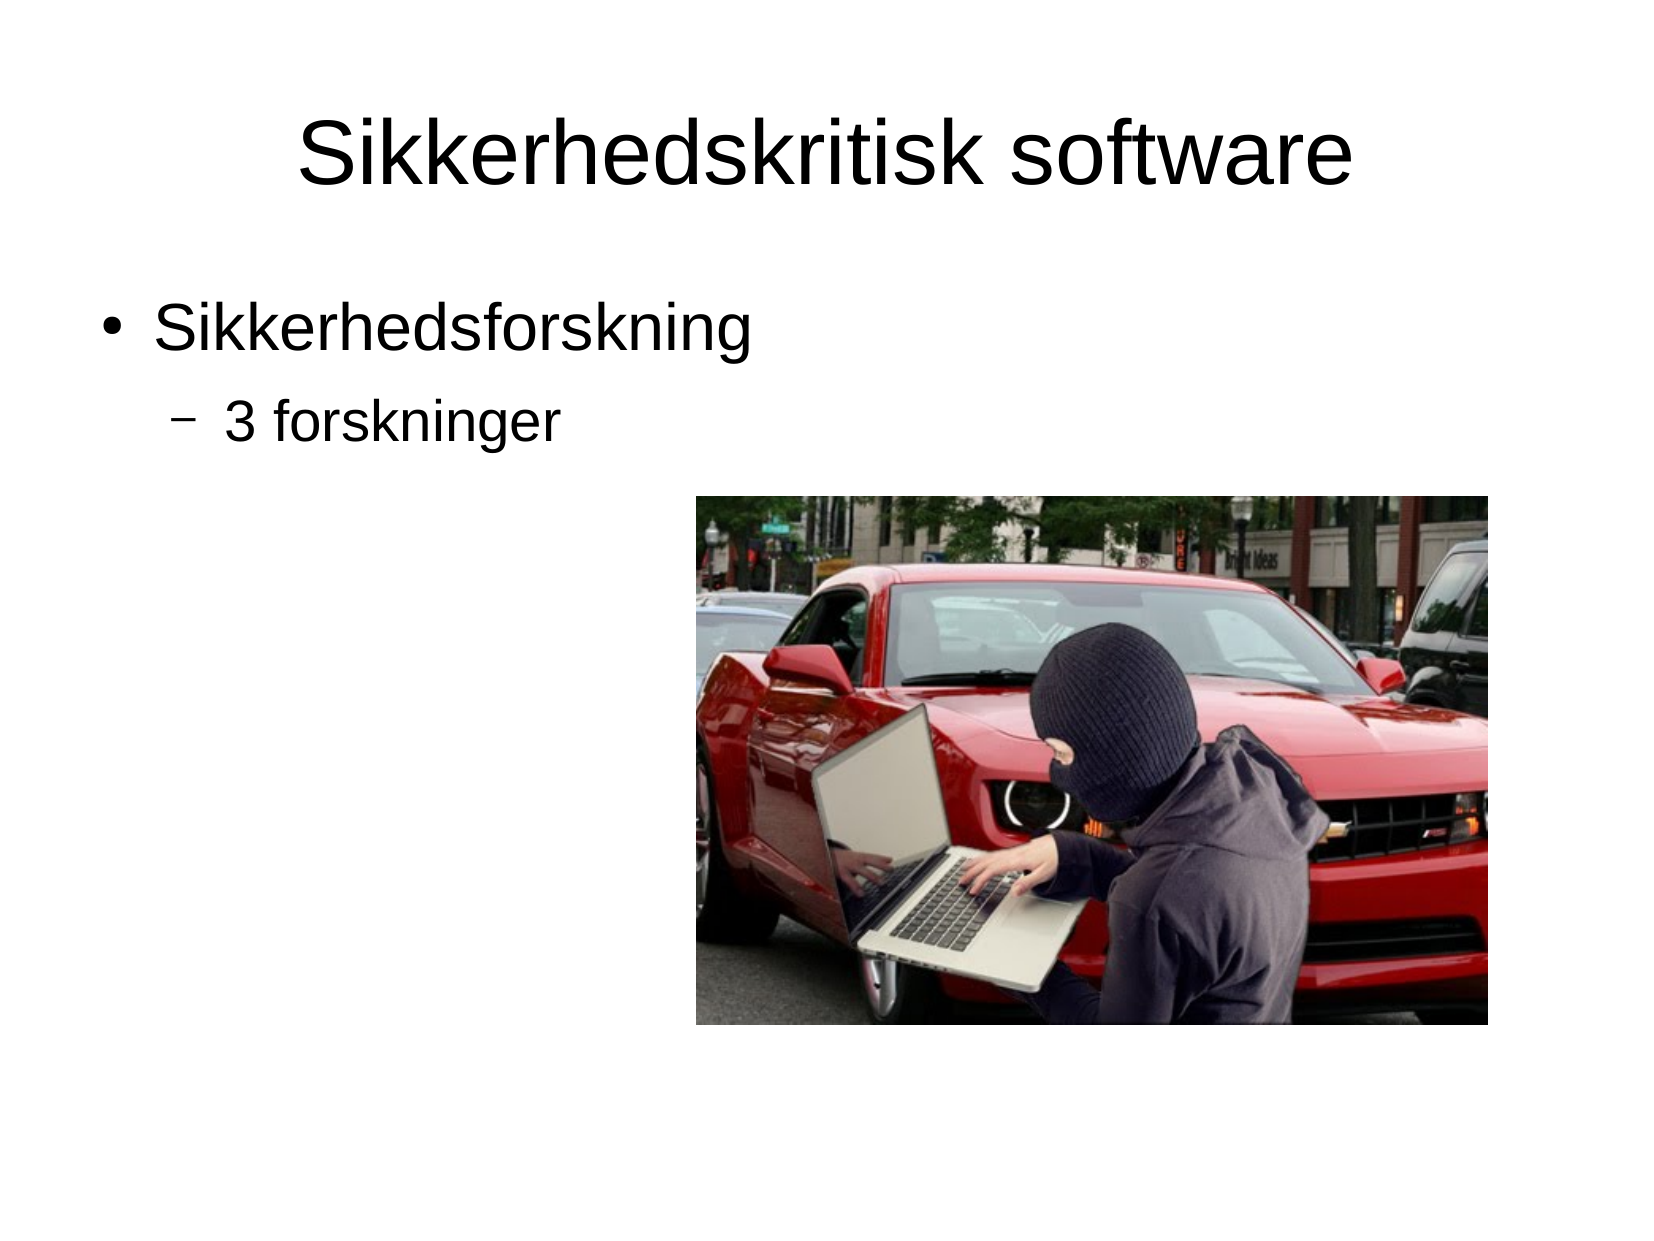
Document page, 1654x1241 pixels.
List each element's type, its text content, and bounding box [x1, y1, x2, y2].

picture [696, 496, 1488, 1025]
title Sikkerhedskritisk software [82, 49, 1571, 257]
list Sikkerhedsforskning 3 forskninger [82, 290, 1571, 1010]
